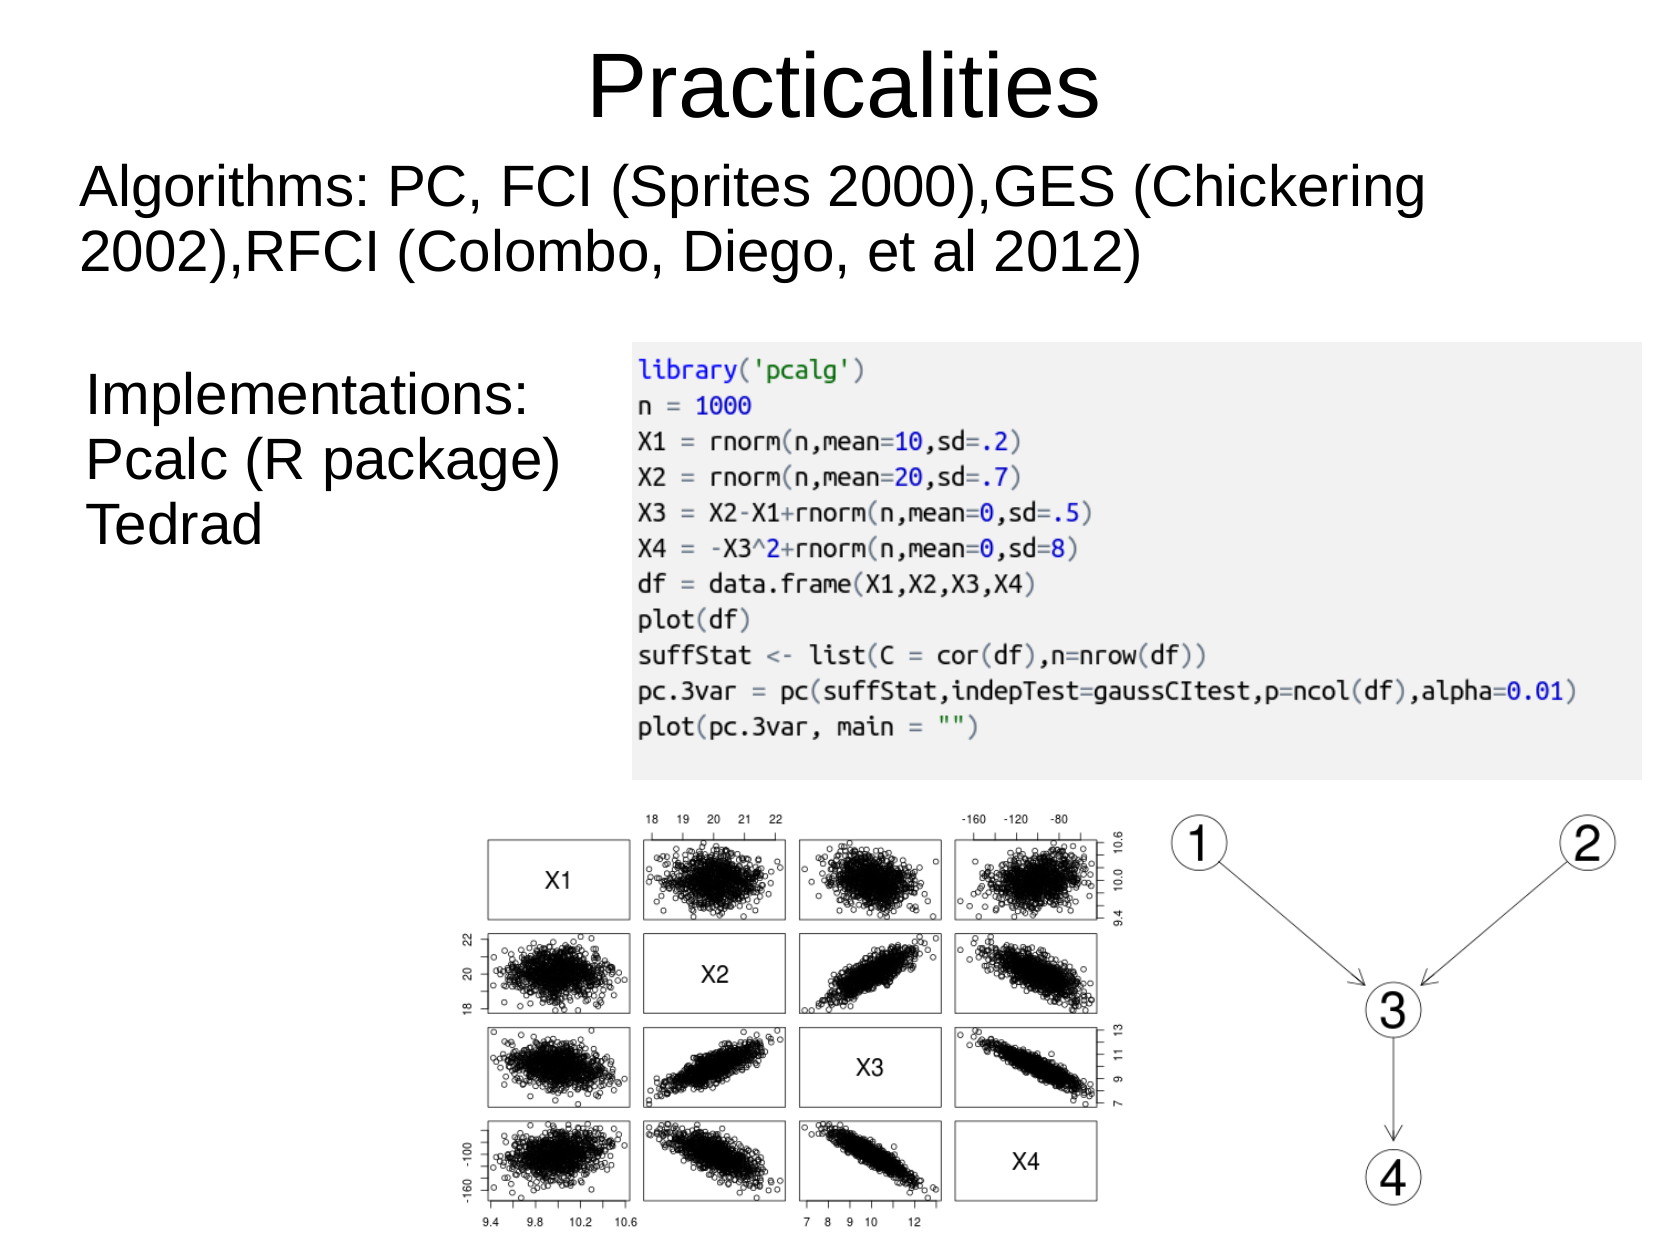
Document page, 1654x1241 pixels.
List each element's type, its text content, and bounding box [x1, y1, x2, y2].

text_box Implementations: Pcalc (R package) Tedrad [70, 354, 603, 778]
picture [425, 342, 1654, 1241]
title Practicalities [82, 0, 1607, 153]
text_box Algorithms: PC, FCI (Sprites 2000),GES (Chickering 2002),RFCI (Colombo, Diego, et al 2012) [8, 153, 1654, 318]
